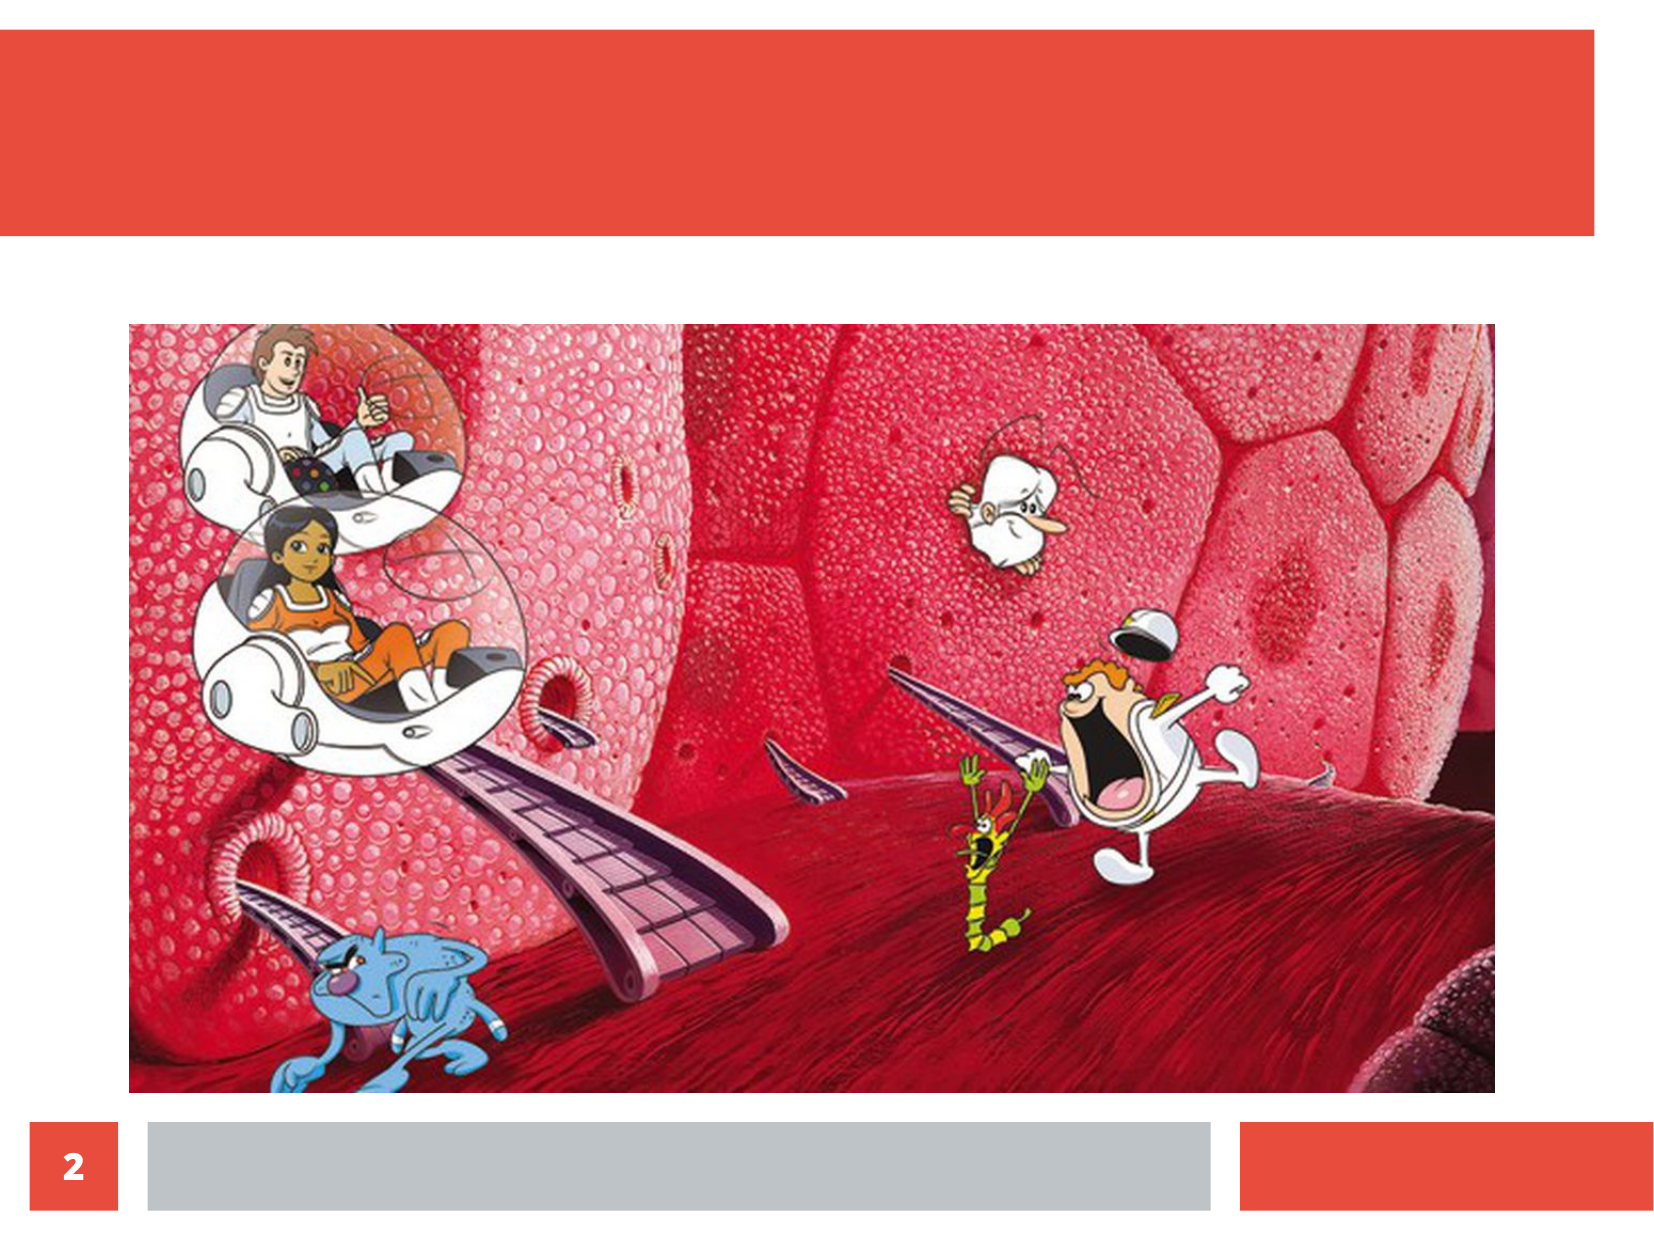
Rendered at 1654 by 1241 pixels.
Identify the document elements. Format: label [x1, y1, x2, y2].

picture [129, 324, 1495, 1093]
